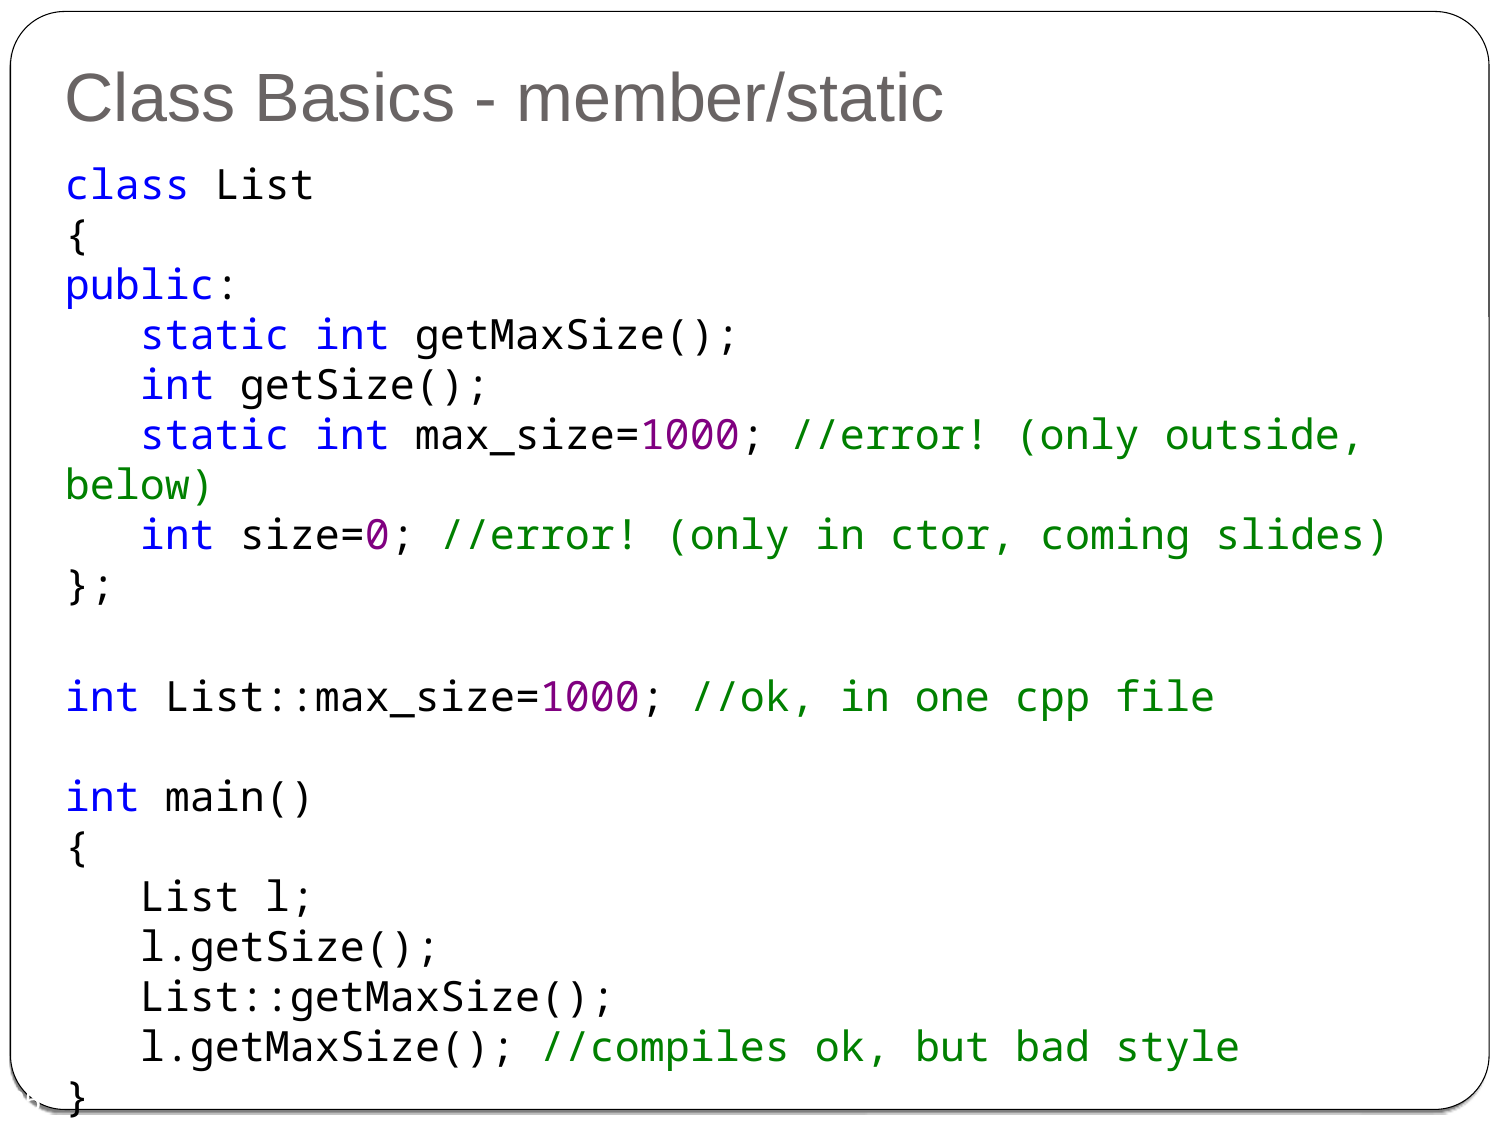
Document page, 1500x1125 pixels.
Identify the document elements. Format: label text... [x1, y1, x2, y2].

slide_number <number> [0, 1074, 50, 1125]
list class List { public: static int getMaxSize(); int getSize(); static int max_size=1000; //error! (only outside, below) int size=0; //error! (only in ctor, coming slides) }; int List::max_size=1000; //ok, in one cpp file int main() { List l; l.getSize(); List::getMaxSize(); l.getMaxSize(); //compiles ok, but bad style } [50, 149, 1450, 1088]
title Class Basics - member/static [50, 45, 1450, 149]
